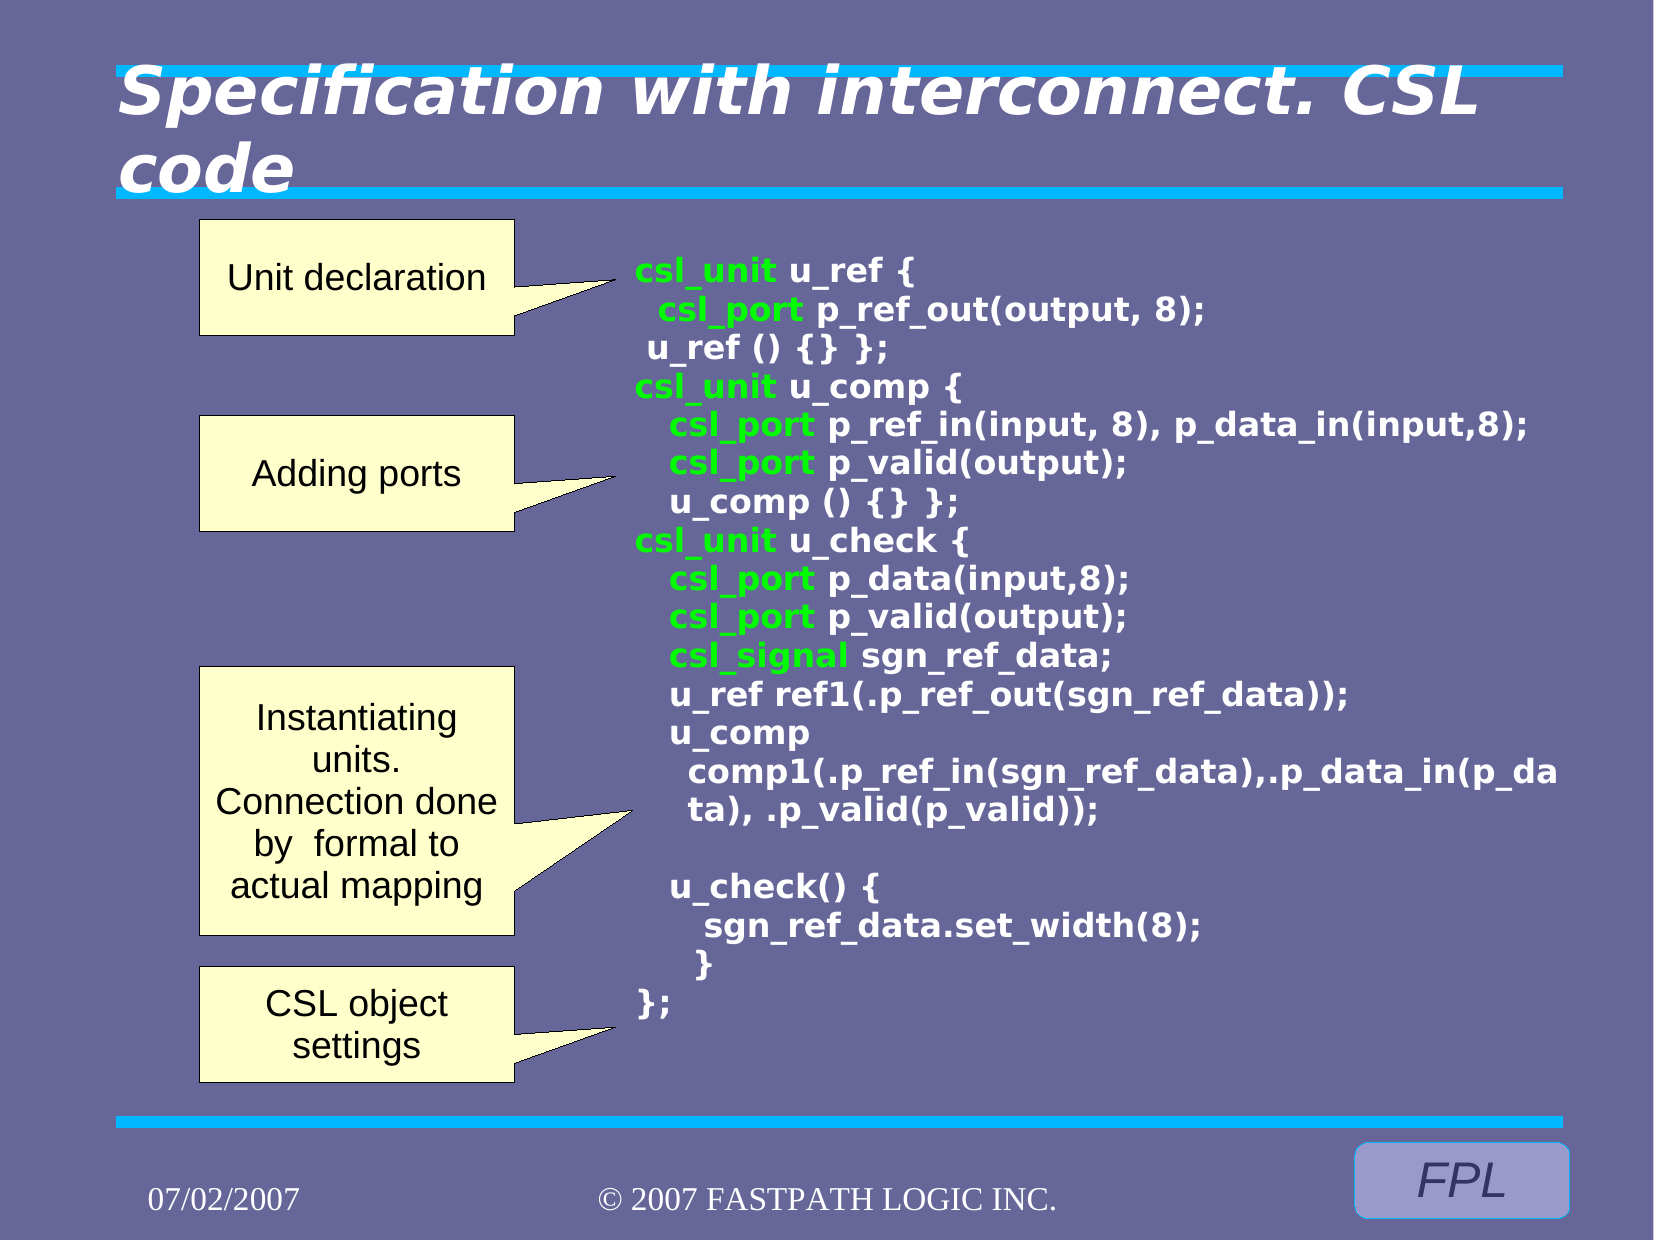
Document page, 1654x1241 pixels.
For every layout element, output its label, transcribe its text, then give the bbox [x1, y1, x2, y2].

text_box Instantiating units. Connection done by formal to actual mapping [199, 666, 633, 936]
list csl_unit u_ref { csl_port p_ref_out(output, 8); u_ref () {} }; csl_unit u_comp { csl_port p_ref_in(input, 8), p_data_in(input,8); csl_port p_valid(output); u_comp () {} }; csl_unit u_check { csl_port p_data(input,8); csl_port p_valid(output); csl_signal sgn_ref_data; u_ref ref1(.p_ref_out(sgn_ref_data)); u_comp comp1(.p_ref_in(sgn_ref_data),.p_data_in(p_data), .p_valid(p_valid)); u_check() { sgn_ref_data.set_width(8); } }; [616, 251, 1563, 1163]
title Specification with interconnect. CSL code [118, 41, 1531, 219]
text_box Unit declaration [199, 219, 616, 336]
text_box Adding ports [199, 415, 616, 532]
text_box CSL object settings [199, 966, 616, 1083]
